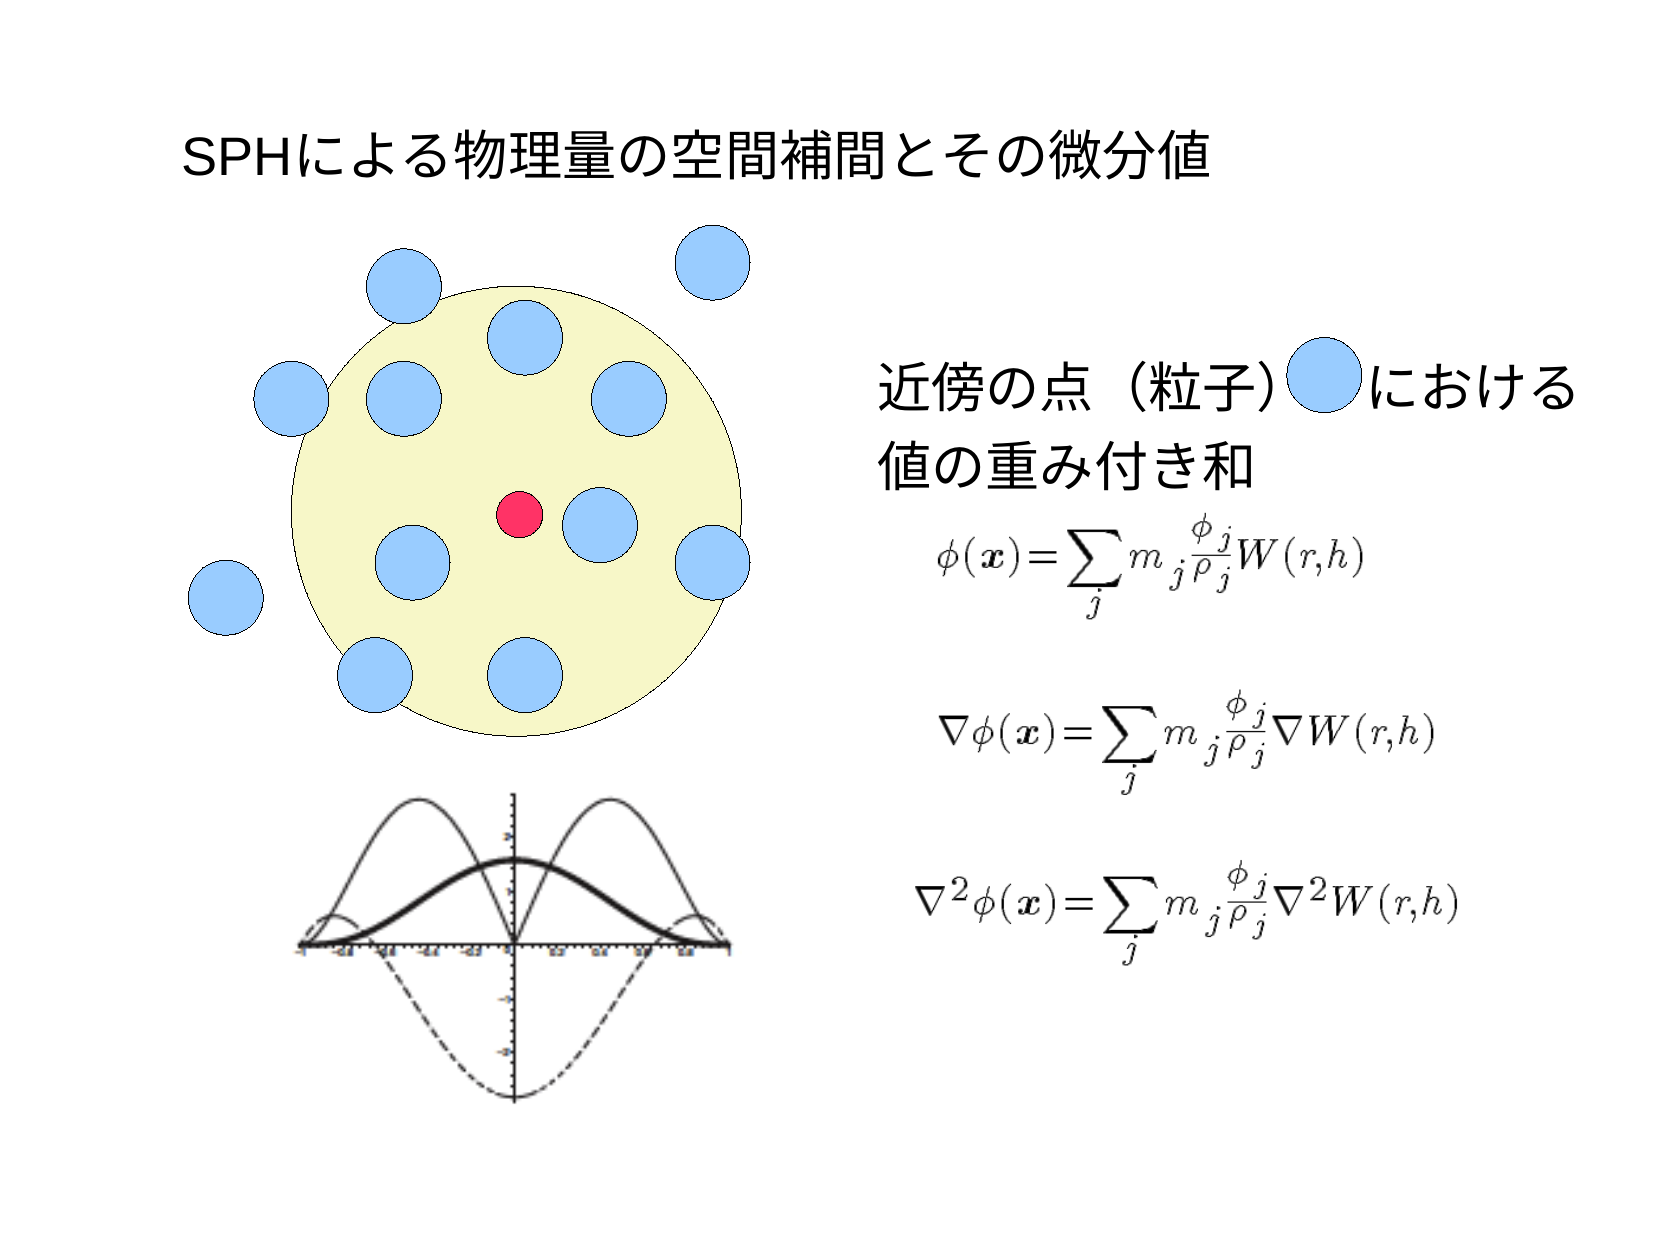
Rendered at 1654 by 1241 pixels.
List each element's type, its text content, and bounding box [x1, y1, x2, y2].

picture [868, 647, 1489, 976]
text_box 近傍の点（粒子） における 値の重み付き和 [862, 337, 1613, 526]
text_box [1286, 337, 1362, 413]
text_box [188, 560, 264, 636]
text_box [253, 248, 751, 737]
picture [291, 781, 742, 1112]
picture [925, 526, 1366, 623]
text_box SPHによる物理量の空間補間とその微分値 [181, 112, 1538, 188]
text_box [675, 225, 751, 301]
